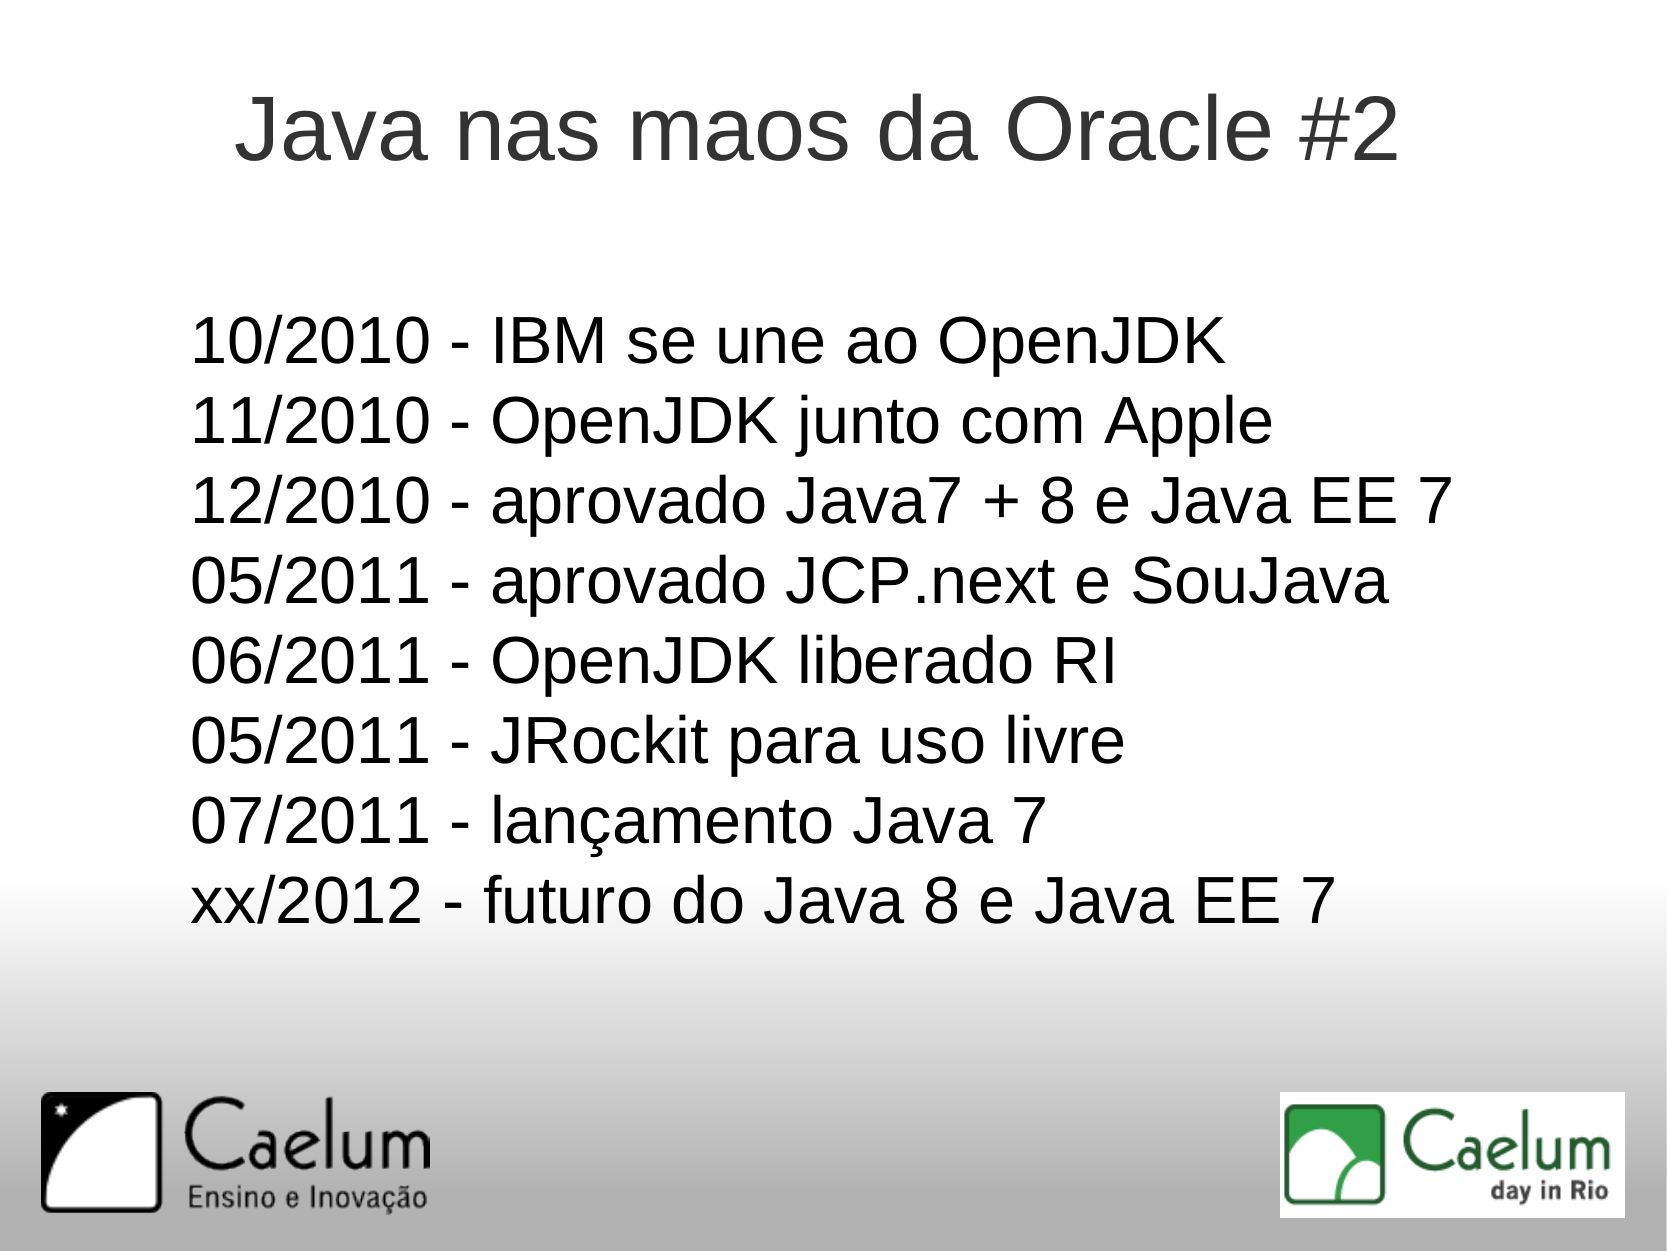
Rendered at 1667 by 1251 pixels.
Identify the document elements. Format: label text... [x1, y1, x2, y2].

text_box 10/2010 - IBM se une ao OpenJDK 11/2010 - OpenJDK junto com Apple 12/2010 - aprovado Java7 + 8 e Java EE 7 05/2011 - aprovado JCP.next e SouJava 06/2011 - OpenJDK liberado RI 05/2011 - JRockit para uso livre 07/2011 - lançamento Java 7 xx/2012 - futuro do Java 8 e Java EE 7 [167, 280, 1485, 1034]
title Java nas maos da Oracle #2 [126, 82, 1512, 283]
picture [0, 0, 1667, 1251]
